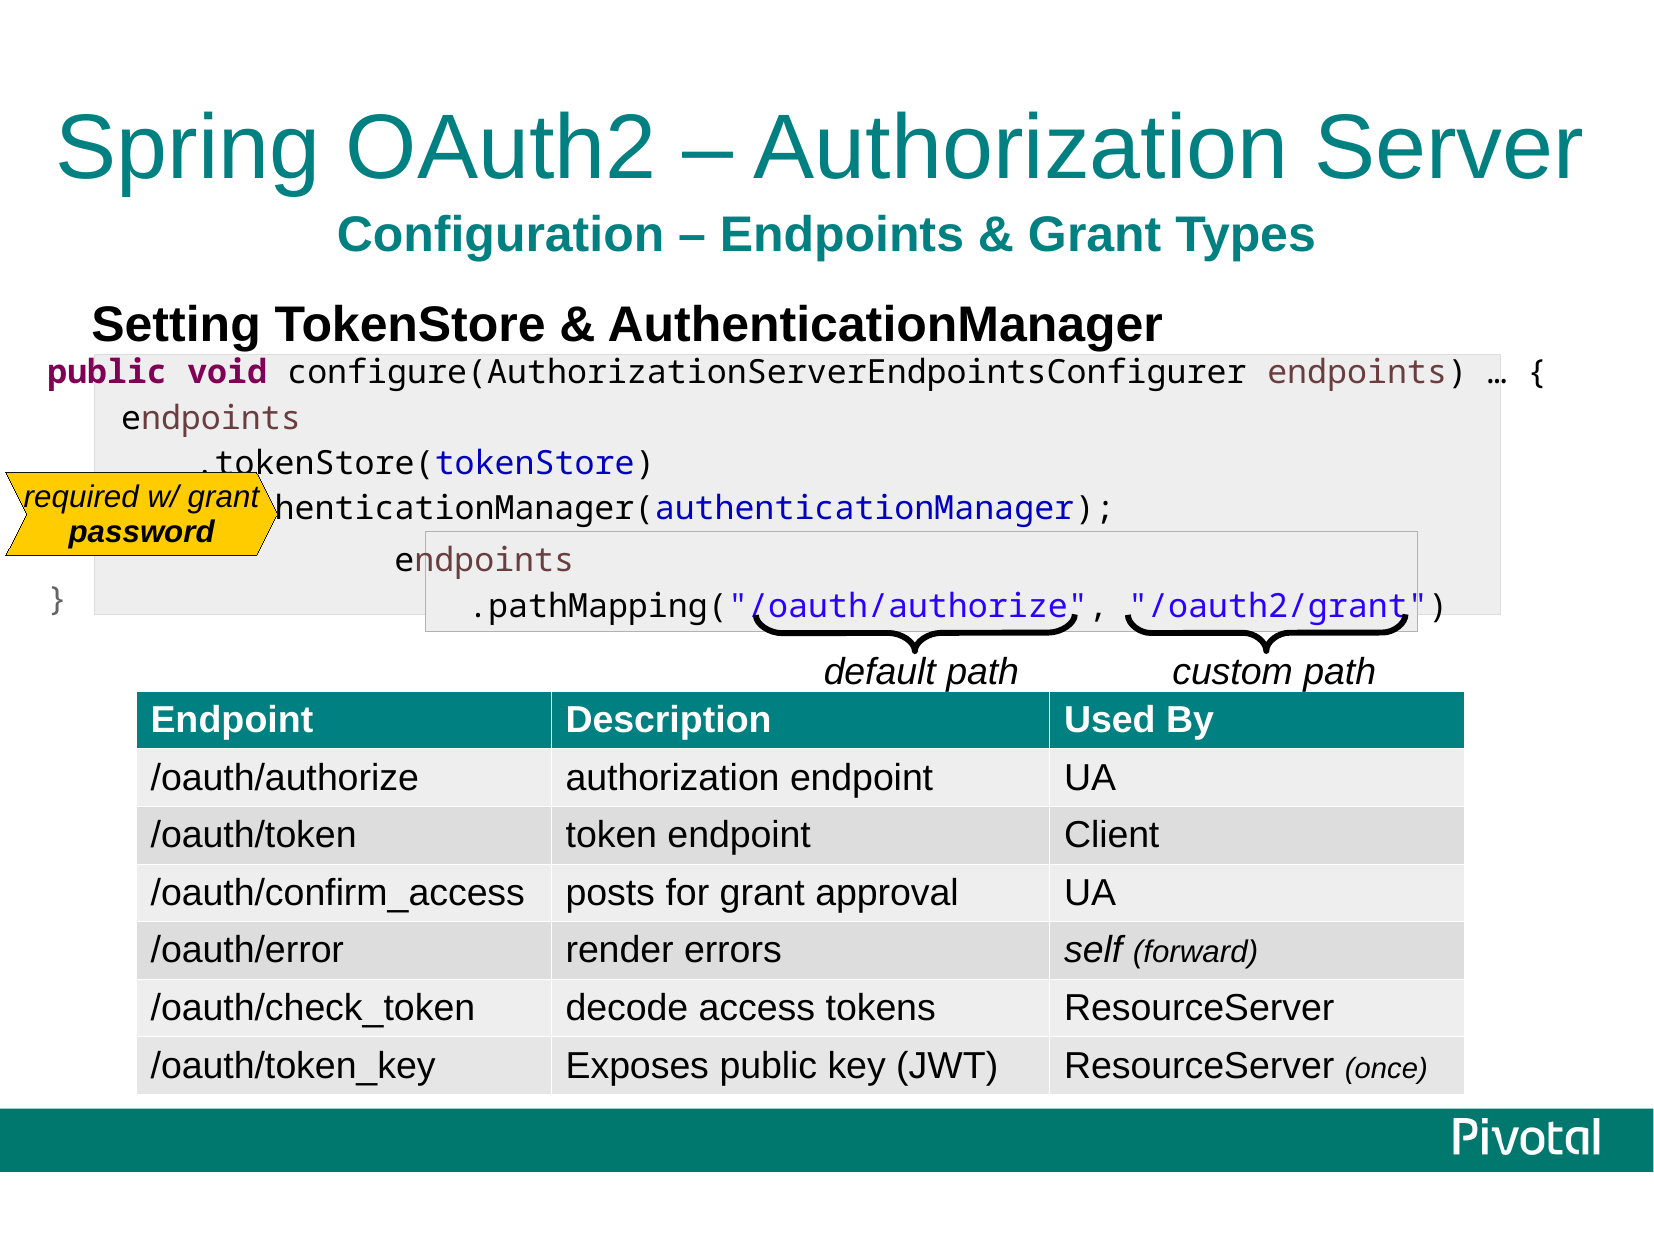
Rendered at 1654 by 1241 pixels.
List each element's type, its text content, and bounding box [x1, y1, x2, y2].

table_cell /oauth/check_token [137, 980, 551, 1036]
text_box public void configure(AuthorizationServerEndpointsConfigurer endpoints) … { endpoints .tokenStore(tokenStore) .authenticationManager(authenticationManager); } [94, 354, 1501, 615]
table_cell render errors [552, 922, 1049, 979]
table_cell Client [1050, 807, 1464, 864]
table_cell token endpoint [552, 807, 1049, 864]
table_cell self (forward) [1050, 922, 1464, 979]
table_cell /oauth/authorize [137, 749, 551, 806]
table_cell Exposes public key (JWT) [552, 1037, 1049, 1094]
table_cell UA [1050, 749, 1464, 806]
table_header Description [552, 692, 1049, 748]
table_cell /oauth/confirm_access [137, 865, 551, 921]
table_cell posts for grant approval [552, 865, 1049, 921]
table_cell decode access tokens [552, 980, 1049, 1036]
table_header Used By [1050, 692, 1464, 748]
table_cell /oauth/error [137, 922, 551, 979]
text_box Configuration – Endpoints & Grant Types [0, 198, 1654, 274]
table_cell /oauth/token_key [137, 1037, 551, 1094]
text_box default path [809, 643, 1093, 701]
text_box endpoints .pathMapping("/oauth/authorize", "/oauth2/grant") [425, 531, 1418, 632]
picture [1452, 1115, 1601, 1158]
text_box required w/ grant password [5, 472, 278, 556]
table_cell ResourceServer [1050, 980, 1464, 1036]
table_cell UA [1050, 865, 1464, 921]
table_cell authorization endpoint [552, 749, 1049, 806]
title Spring OAuth2 – Authorization Server [29, 43, 1613, 198]
table_cell ResourceServer (once) [1050, 1037, 1464, 1094]
table_cell /oauth/token [137, 807, 551, 864]
table_header Endpoint [137, 692, 551, 748]
text_box custom path [1157, 643, 1441, 701]
text_box Setting TokenStore & AuthenticationManager [76, 288, 1193, 361]
